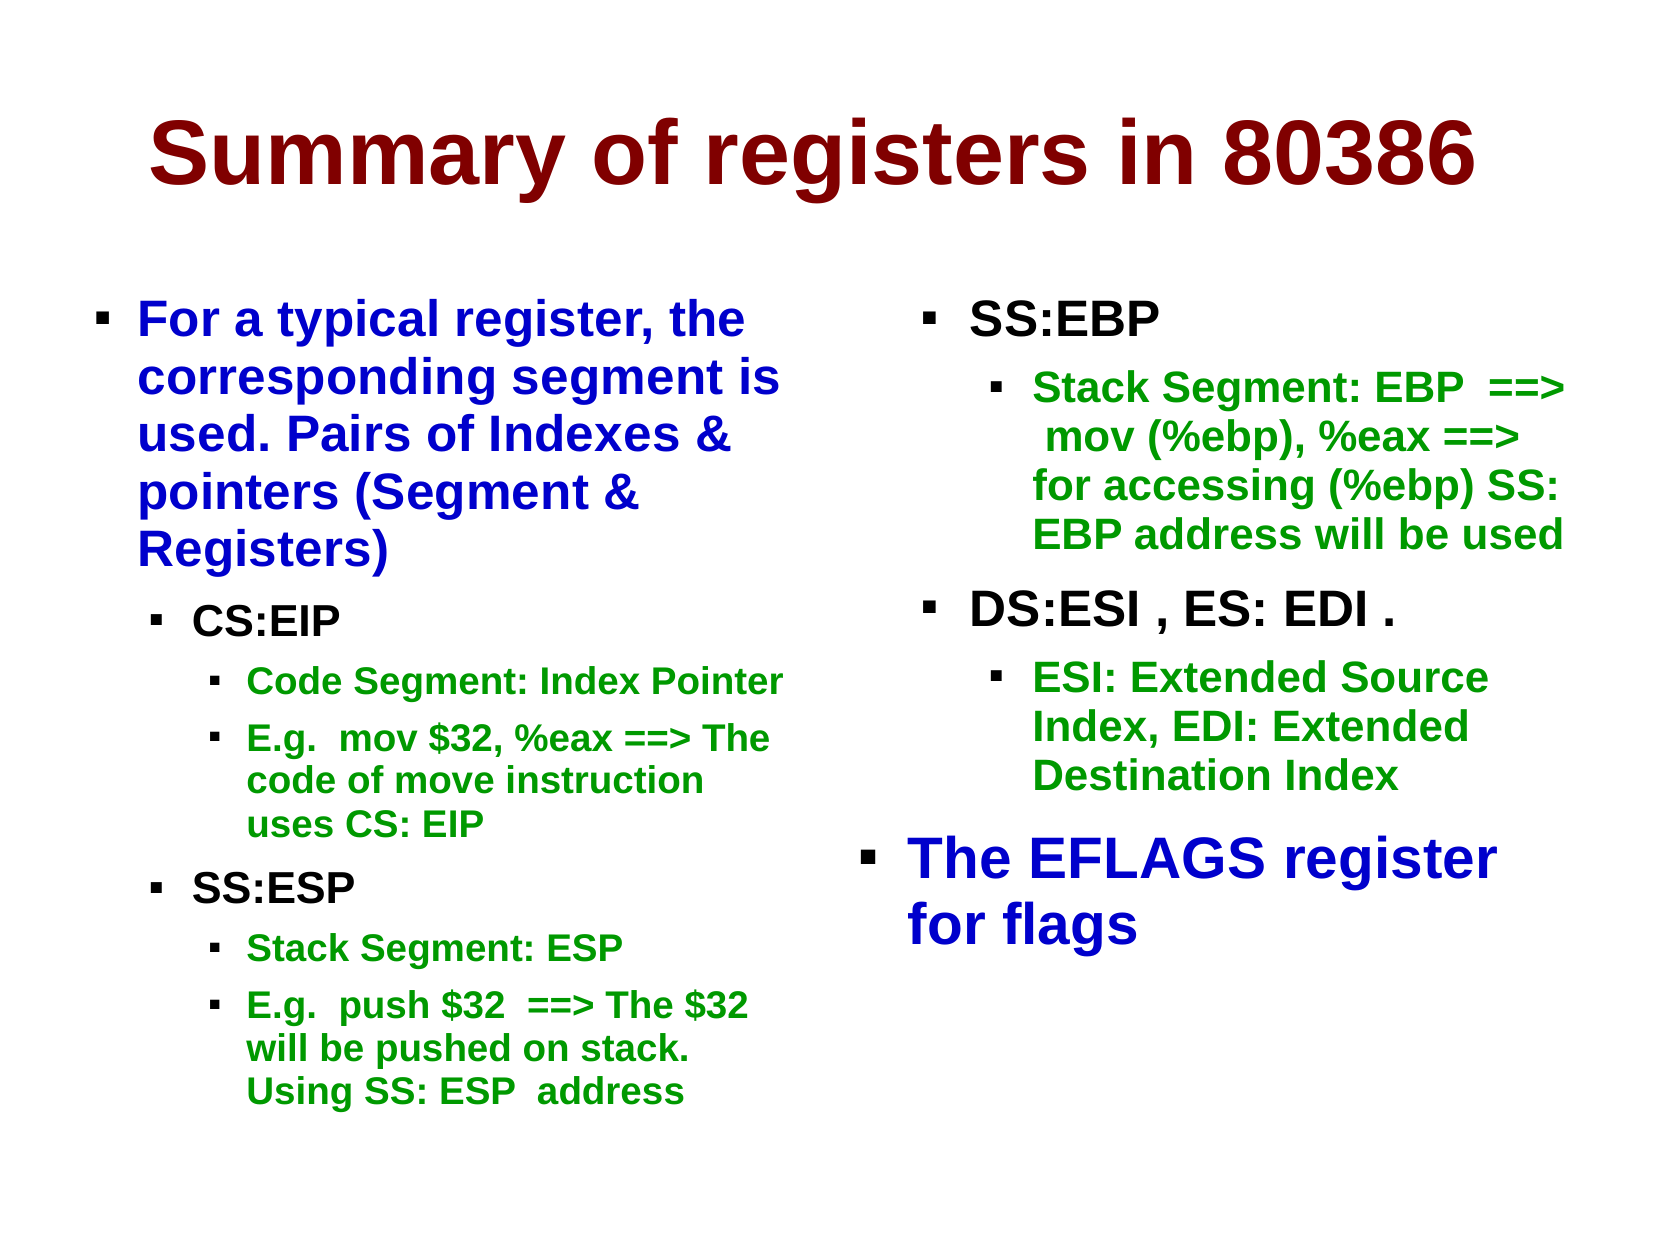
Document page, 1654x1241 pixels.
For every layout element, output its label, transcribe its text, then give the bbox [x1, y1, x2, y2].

list SS:EBP Stack Segment: EBP ==> mov (%ebp), %eax ==> for accessing (%ebp) SS: EBP address will be used DS:ESI , ES: EDI . ESI: Extended Source Index, EDI: Extended Destination Index The EFLAGS register for flags [845, 290, 1572, 1010]
list For a typical register, the corresponding segment is used. Pairs of Indexes & pointers (Segment & Registers) CS:EIP Code Segment: Index Pointer E.g. mov $32, %eax ==> The code of move instruction uses CS: EIP SS:ESP Stack Segment: ESP E.g. push $32 ==> The $32 will be pushed on stack. Using SS: ESP address [82, 290, 792, 1158]
title Summary of registers in 80386 [82, 49, 1571, 257]
